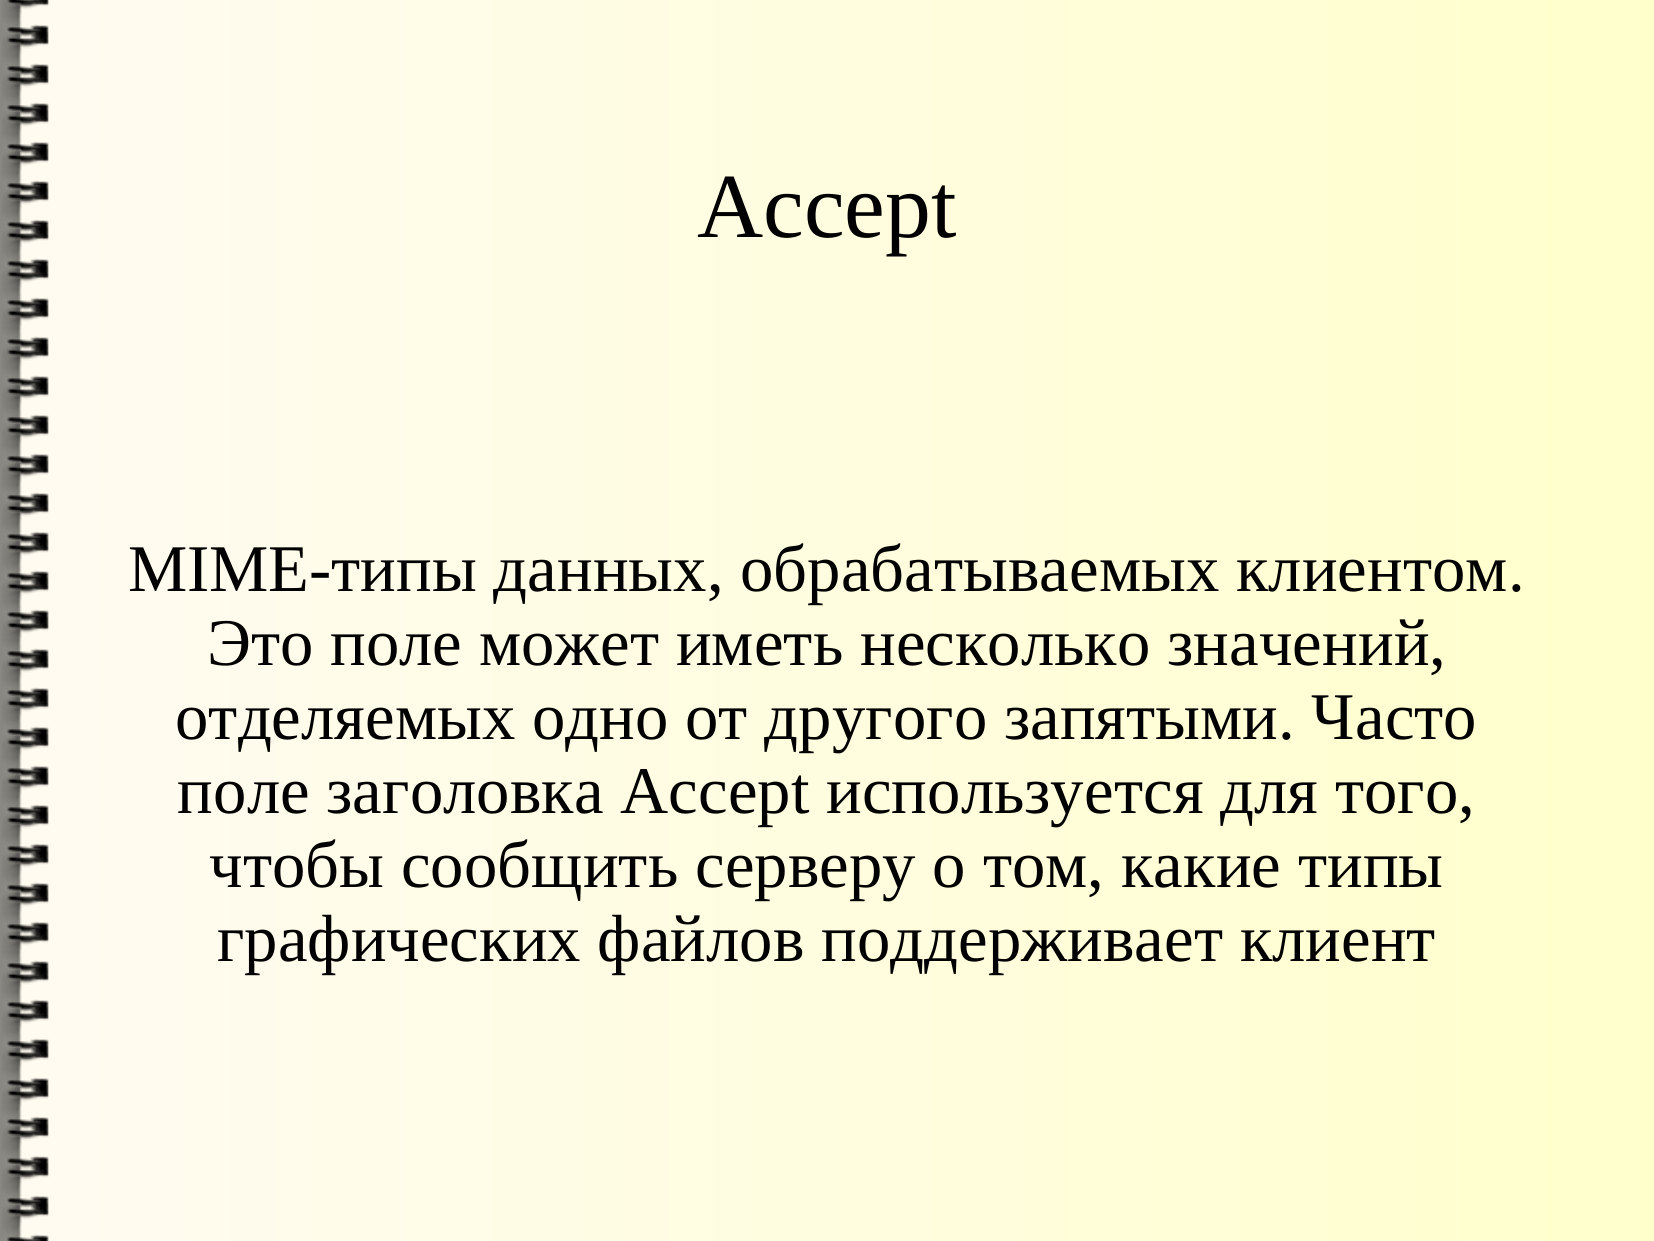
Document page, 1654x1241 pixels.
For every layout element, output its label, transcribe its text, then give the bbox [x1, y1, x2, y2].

picture [0, 0, 1654, 1241]
title Accept [121, 102, 1534, 311]
subtitle MIME-типы данных, обрабатываемых клиентом. Это поле может иметь несколько значений, отделяемых одно от другого запятыми. Часто поле заголовка Accept используется для того, чтобы сообщить серверу о том, какие типы графических файлов поддерживает клиент [121, 344, 1534, 1164]
